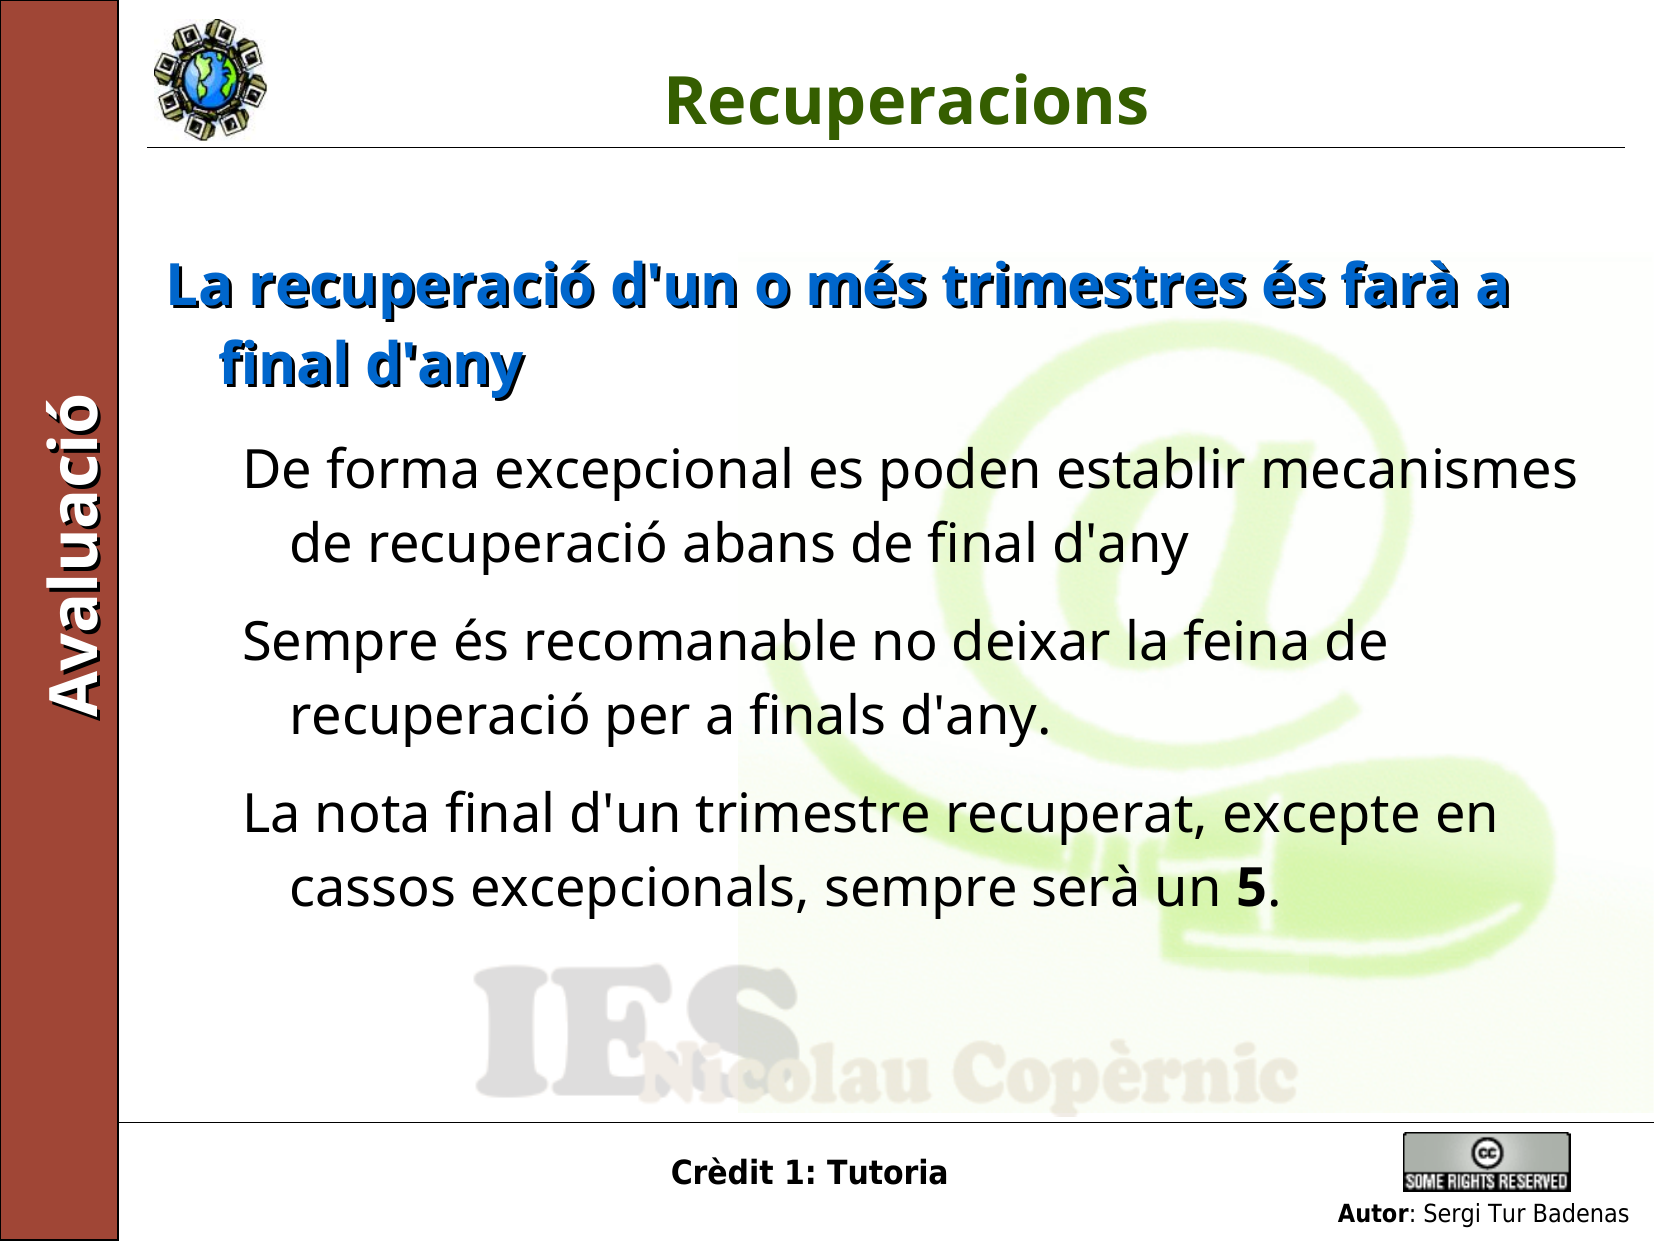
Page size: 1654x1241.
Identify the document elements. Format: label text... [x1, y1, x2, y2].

list La recuperació d'un o més trimestres és farà a final d'any De forma excepcional es poden establir mecanismes de recuperació abans de final d'any Sempre és recomanable no deixar la feina de recuperació per a finals d'any. La nota final d'un trimestre recuperat, excepte en cassos excepcionals, sempre serà un 5. [147, 242, 1636, 1078]
picture [154, 19, 268, 142]
title Recuperacions [171, 56, 1654, 141]
picture [1403, 1132, 1571, 1192]
picture [466, 252, 1654, 1117]
